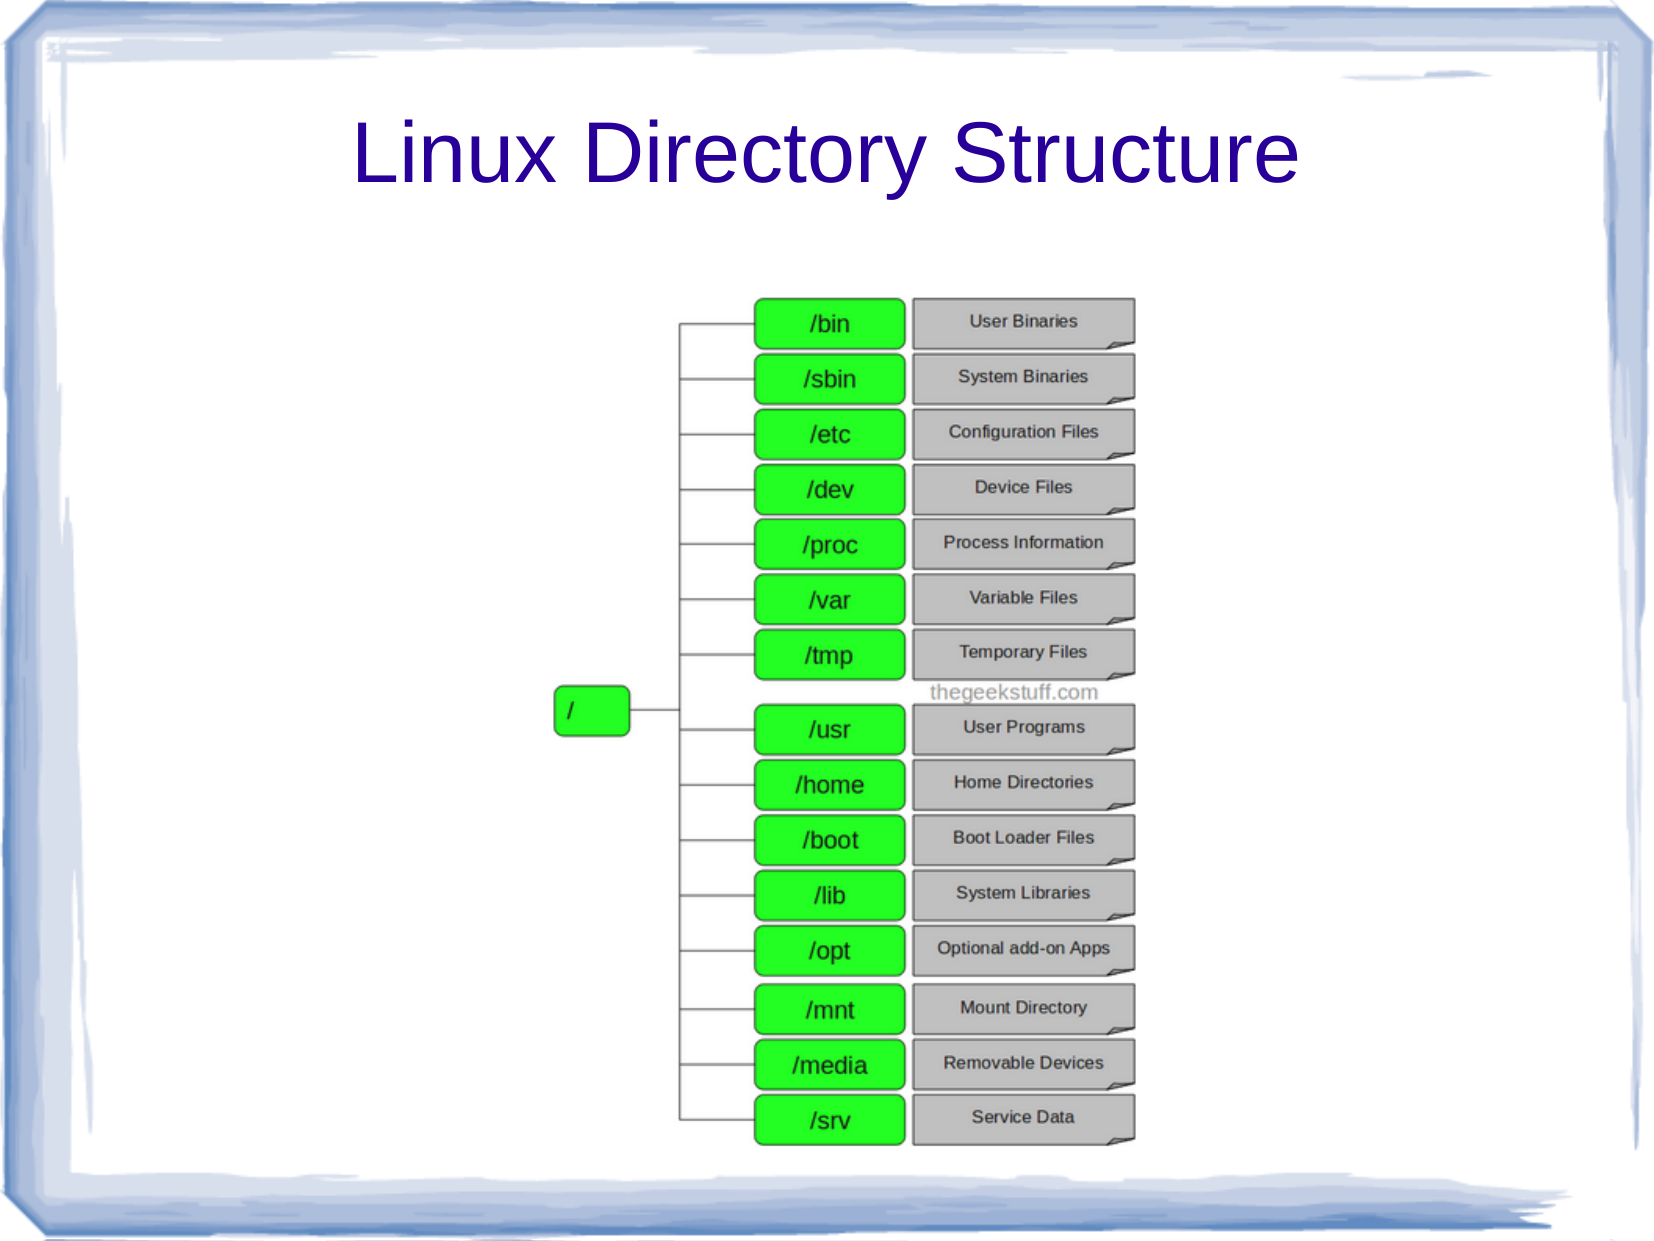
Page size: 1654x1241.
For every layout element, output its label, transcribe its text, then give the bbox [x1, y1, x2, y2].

picture [0, 0, 1654, 1241]
title Linux Directory Structure [82, 49, 1571, 257]
